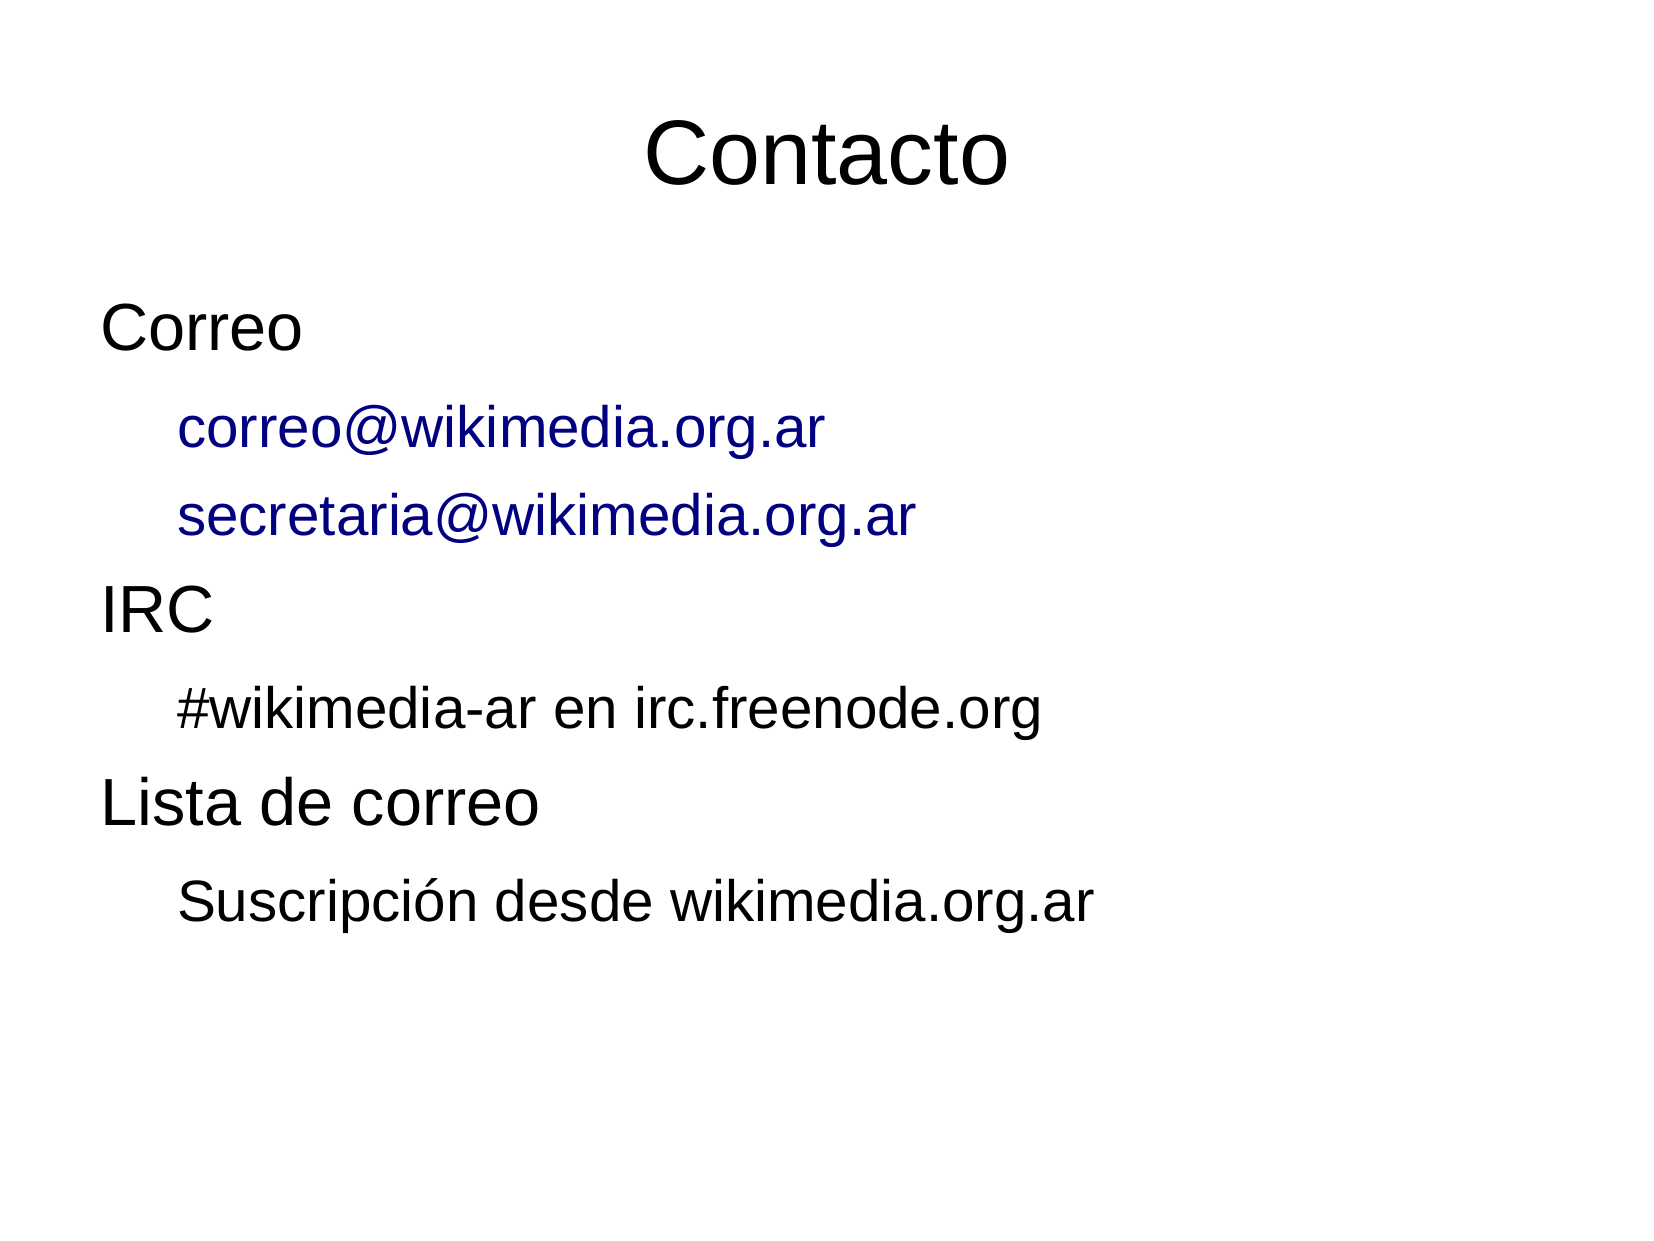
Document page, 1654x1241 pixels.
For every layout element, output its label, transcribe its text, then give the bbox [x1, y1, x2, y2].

list Correo correo@wikimedia.org.ar secretaria@wikimedia.org.ar IRC #wikimedia-ar en irc.freenode.org Lista de correo Suscripción desde wikimedia.org.ar [82, 290, 1571, 1094]
title Contacto [82, 56, 1571, 250]
